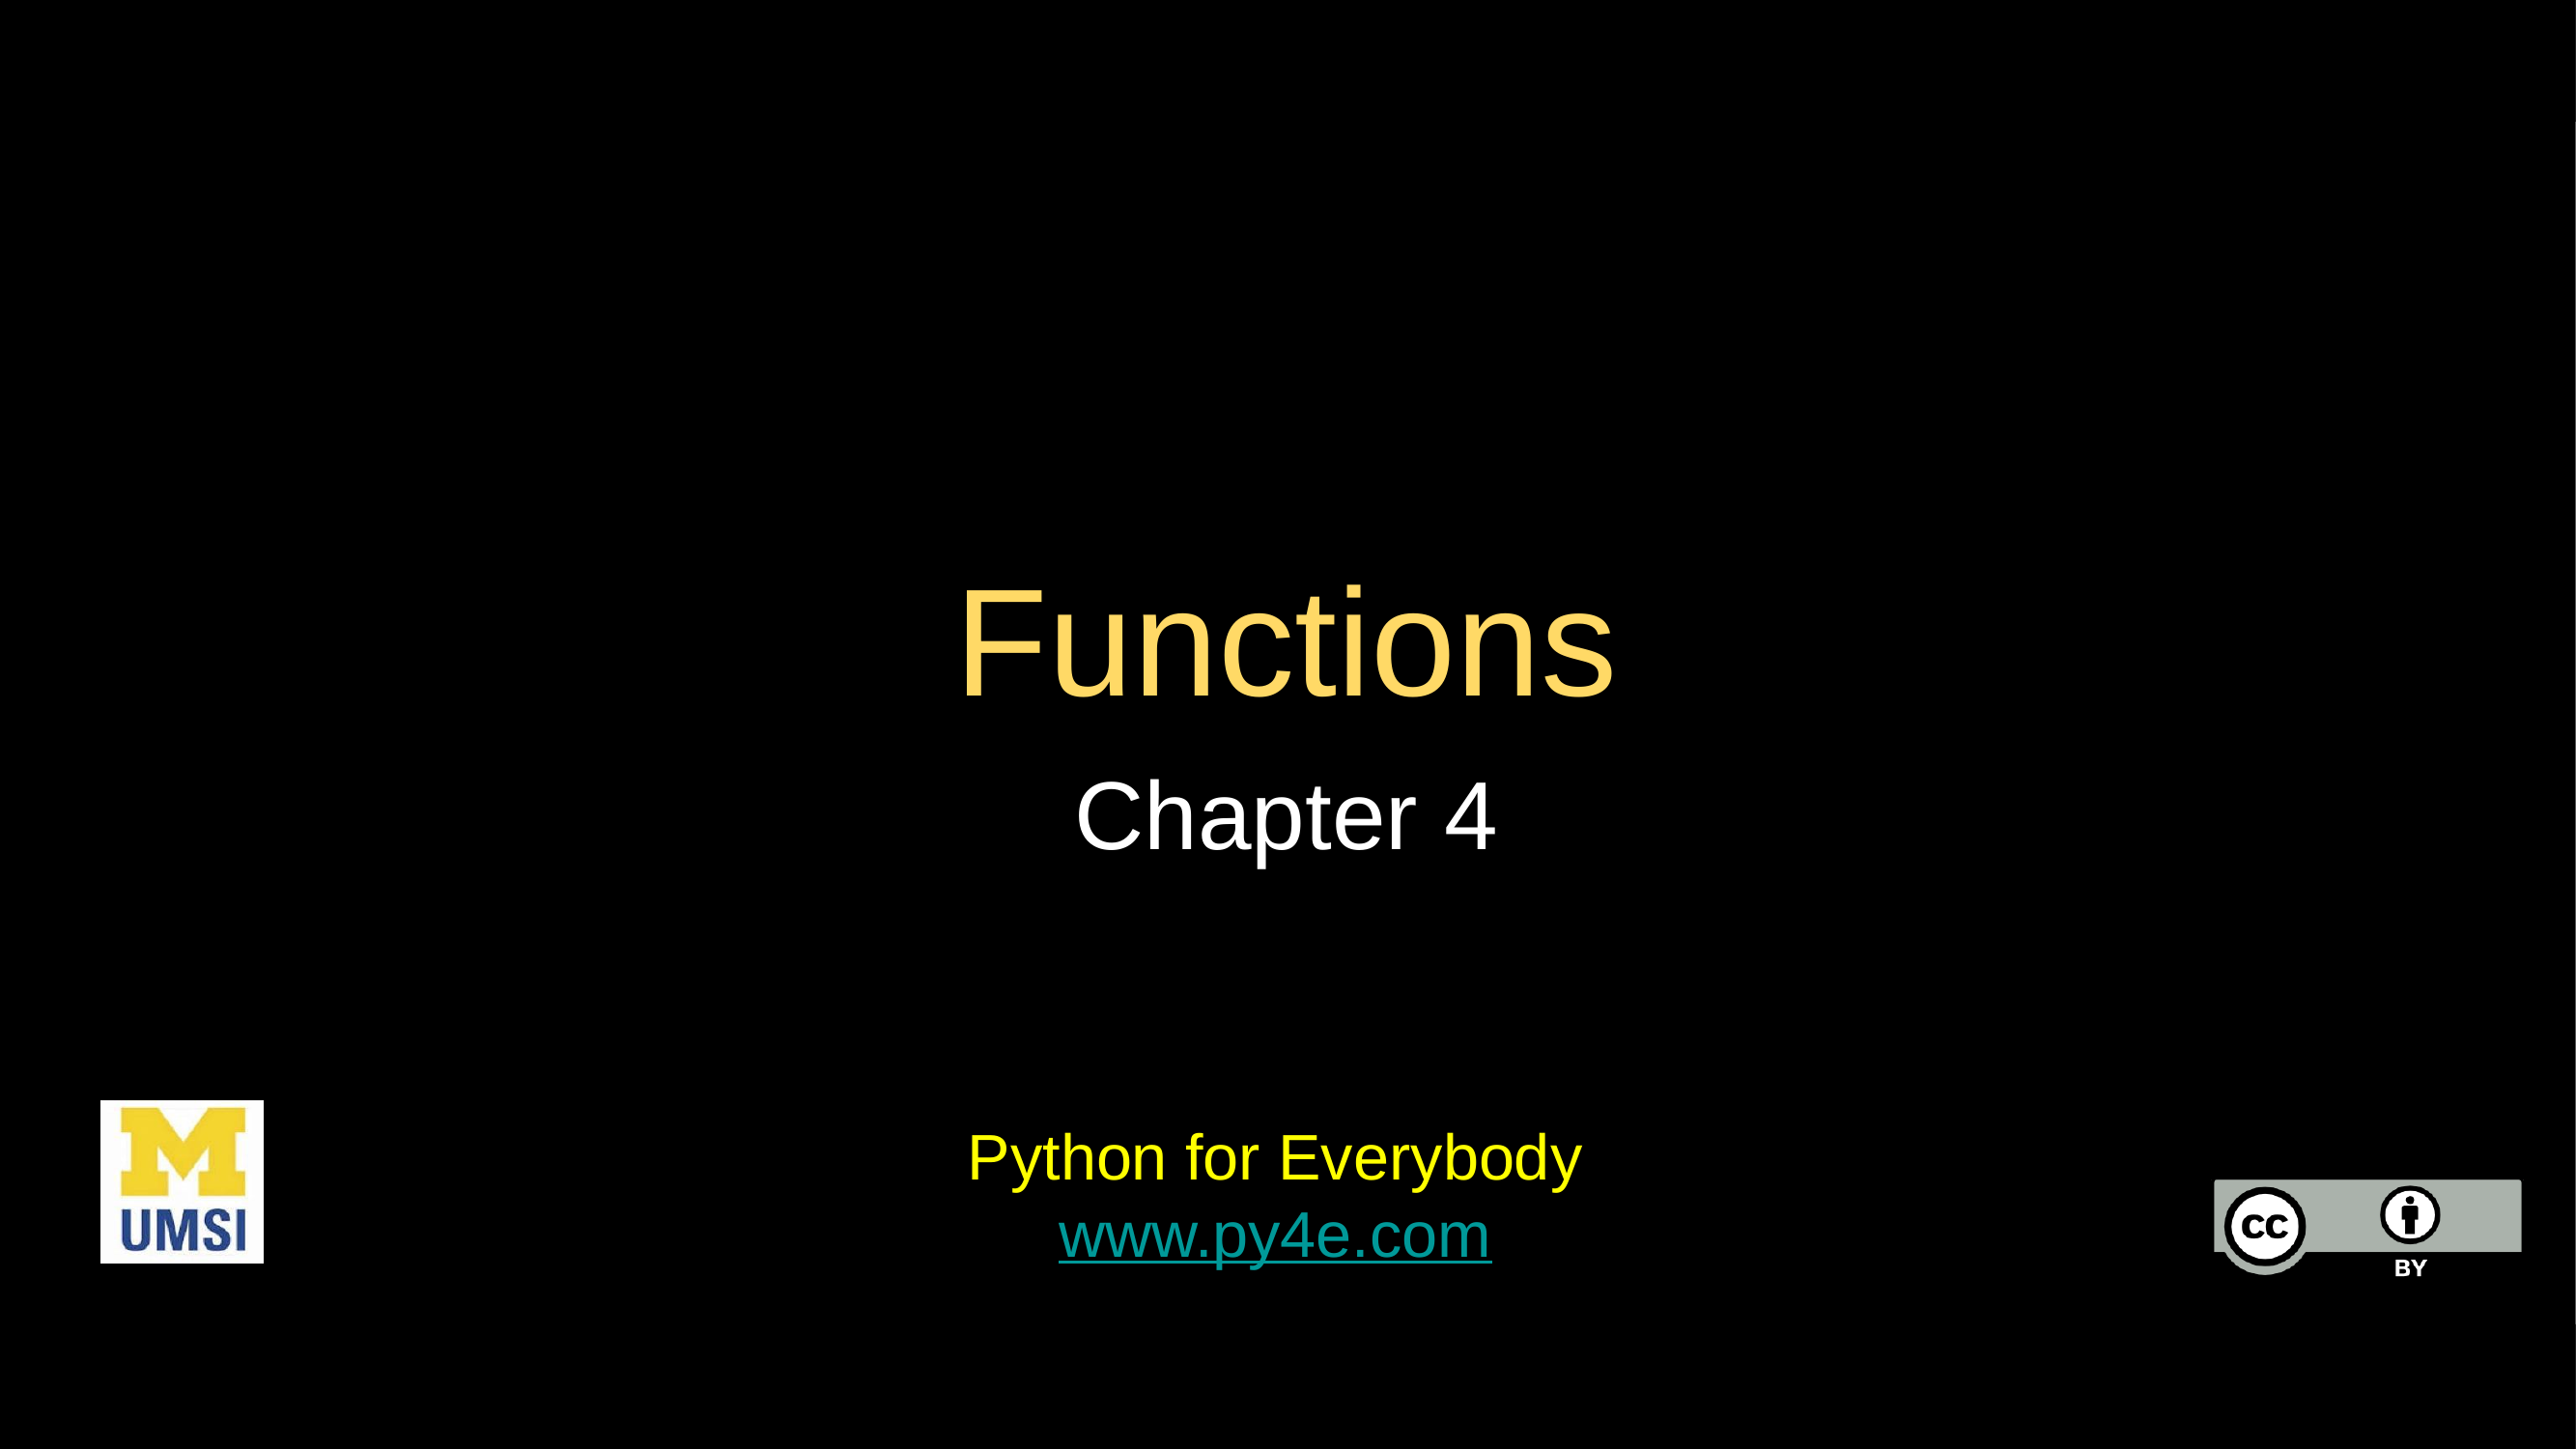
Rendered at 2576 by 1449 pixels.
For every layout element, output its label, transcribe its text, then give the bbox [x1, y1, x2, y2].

picture [2211, 1177, 2524, 1283]
title Functions [183, 243, 2391, 733]
text_box Python for Everybody www.py4e.com [622, 1111, 1928, 1273]
picture [100, 1100, 264, 1264]
list Chapter 4 [183, 746, 2391, 914]
